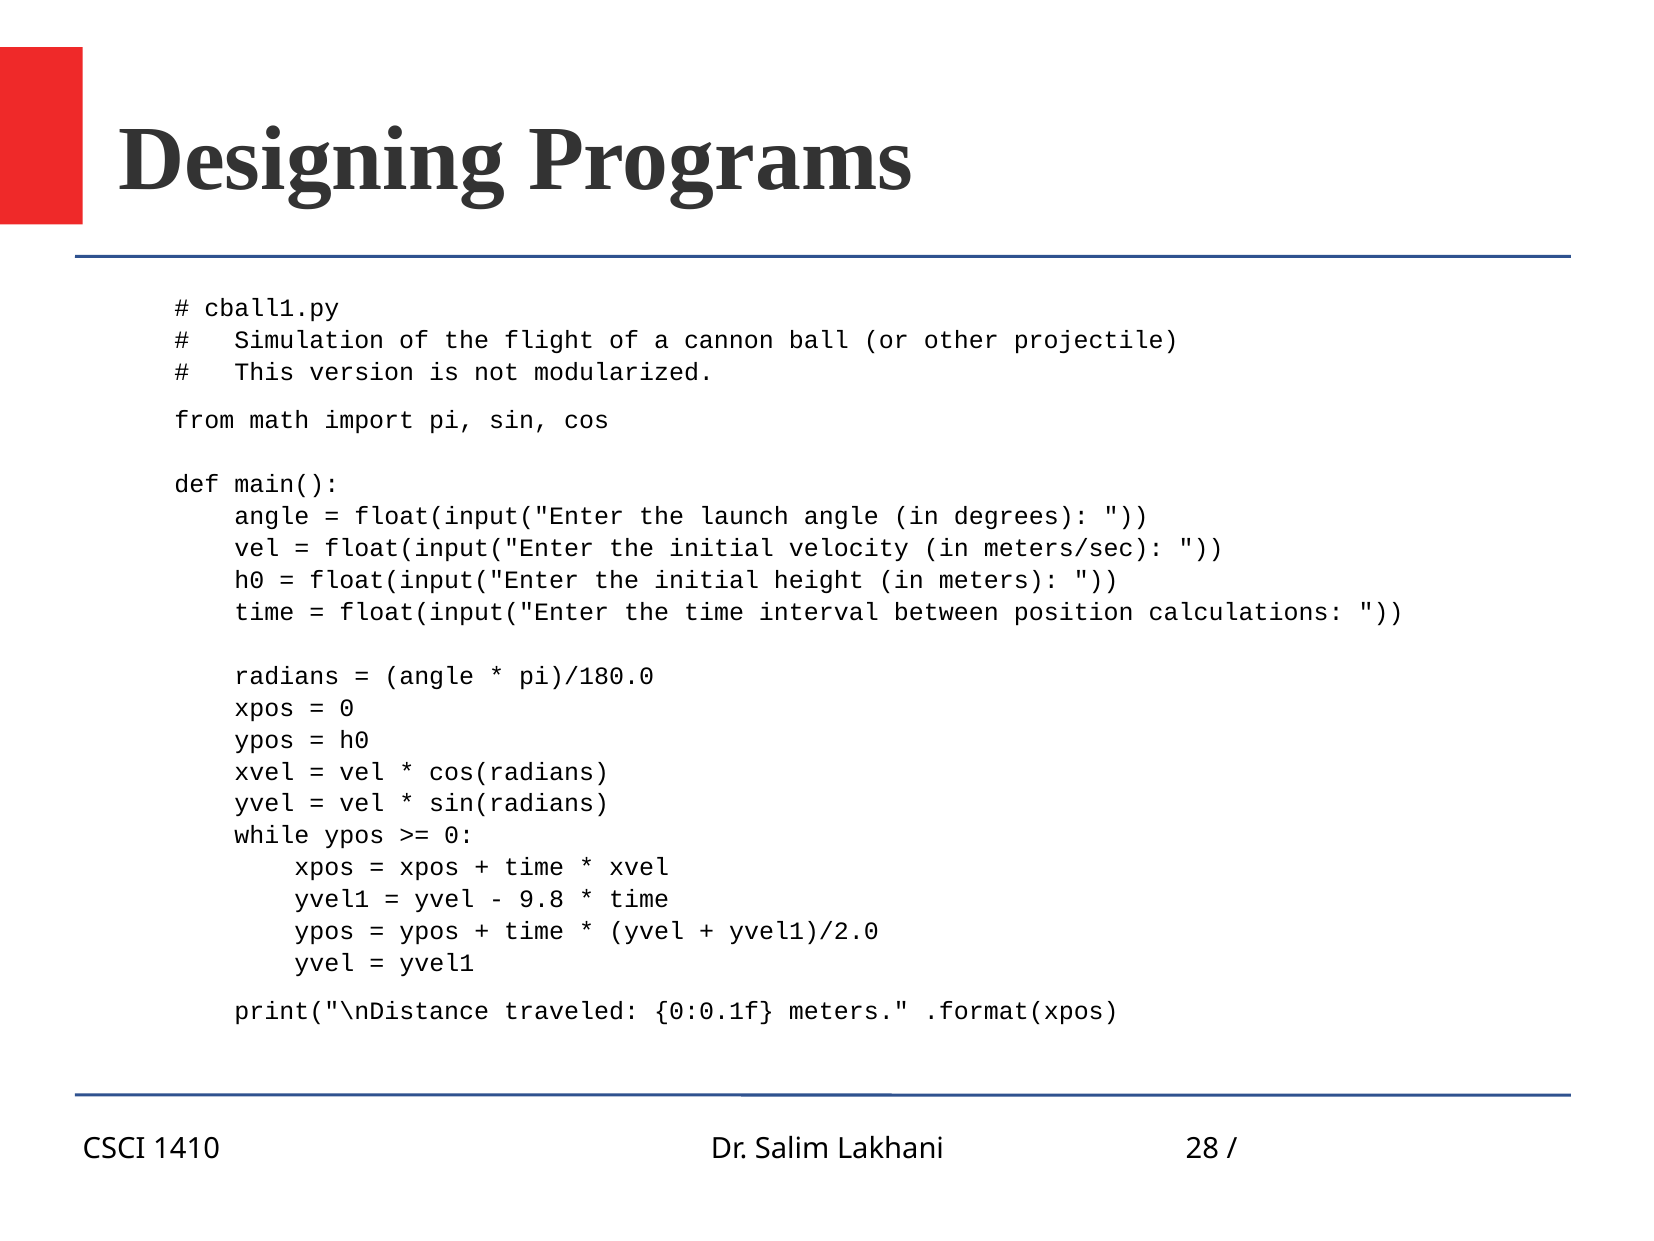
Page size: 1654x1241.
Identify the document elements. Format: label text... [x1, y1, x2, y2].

text_box Dr. Salim Lakhani [565, 1129, 1090, 1216]
title Designing Programs [118, 49, 1571, 257]
text_box / [1185, 1129, 1571, 1216]
text_box CSCI 1410 [82, 1129, 468, 1216]
list # cball1.py # Simulation of the flight of a cannon ball (or other projectile) # This version is not modularized. from math import pi, sin, cos def main(): angle = float(input("Enter the launch angle (in degrees): ")) vel = float(input("Enter the initial velocity (in meters/sec): ")) h0 = float(input("Enter the initial height (in meters): ")) time = float(input("Enter the time interval between position calculations: ")) radians = (angle * pi)/180.0 xpos = 0 ypos = h0 xvel = vel * cos(radians) yvel = vel * sin(radians) while ypos >= 0: xpos = xpos + time * xvel yvel1 = yvel - 9.8 * time ypos = ypos + time * (yvel + yvel1)/2.0 yvel = yvel1 print("\nDistance traveled: {0:0.1f} meters." .format(xpos) [118, 295, 1536, 1080]
